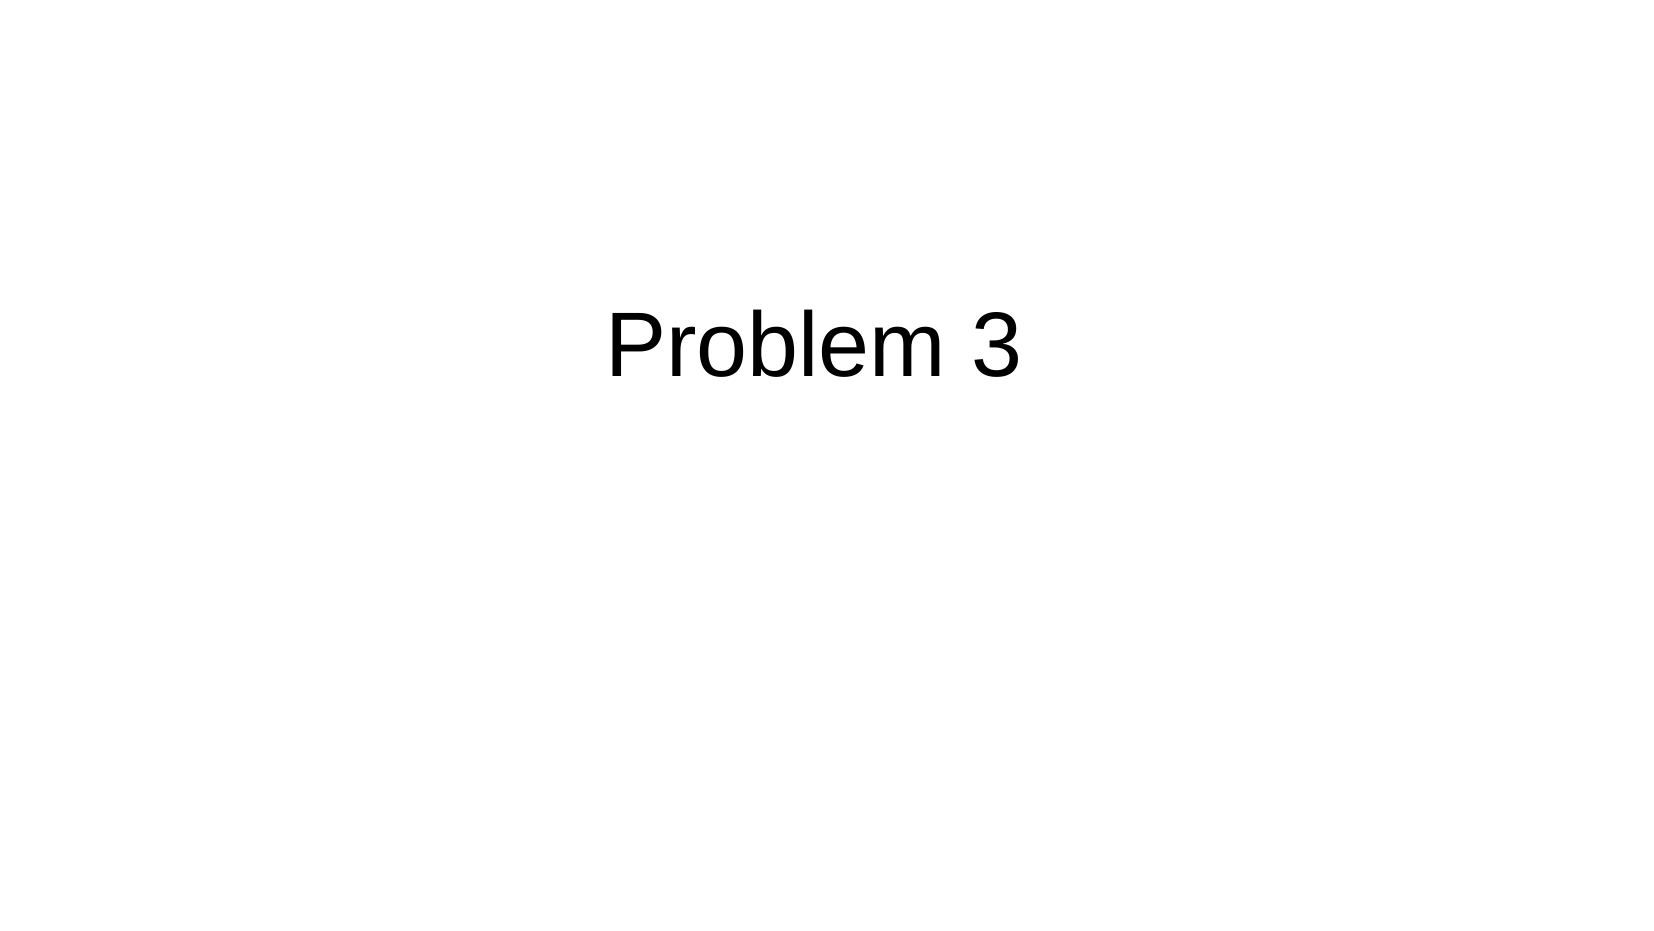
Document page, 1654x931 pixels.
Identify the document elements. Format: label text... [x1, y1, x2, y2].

title Problem 3 [82, 267, 1571, 423]
